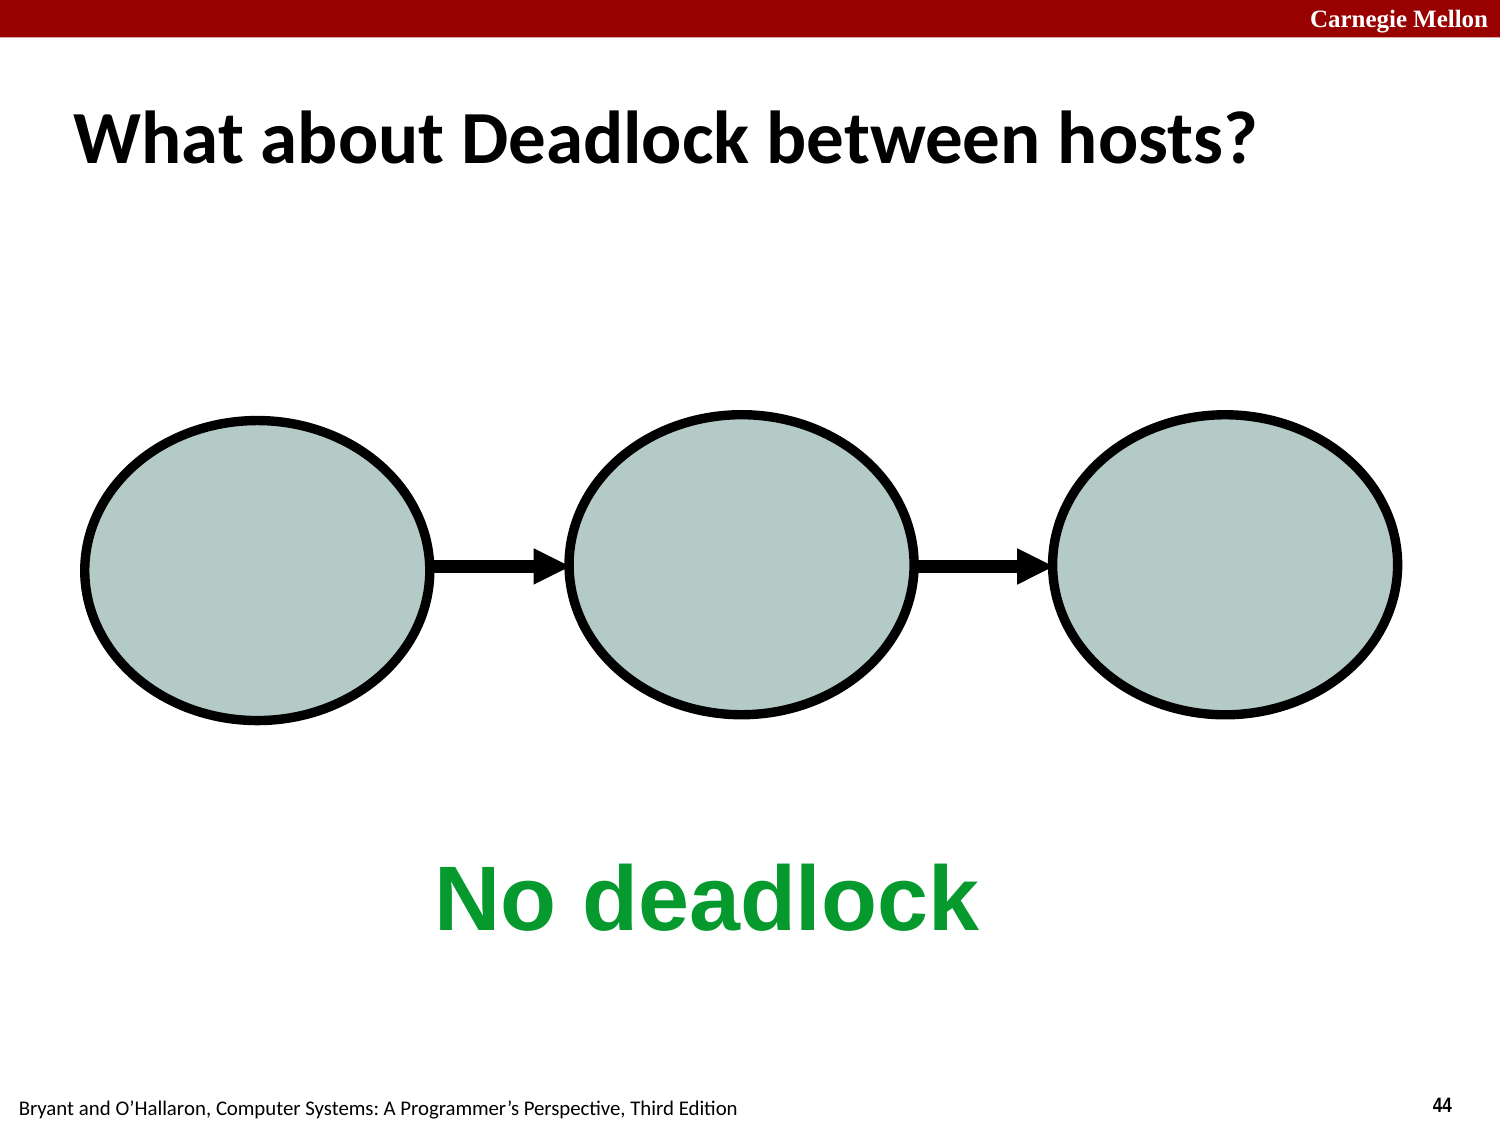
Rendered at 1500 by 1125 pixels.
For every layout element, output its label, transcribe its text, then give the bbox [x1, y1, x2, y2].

text_box [569, 414, 915, 715]
text_box [1052, 414, 1398, 715]
text_box No deadlock [420, 840, 1036, 958]
text_box [84, 420, 430, 721]
title What about Deadlock between hosts? [58, 71, 1304, 197]
